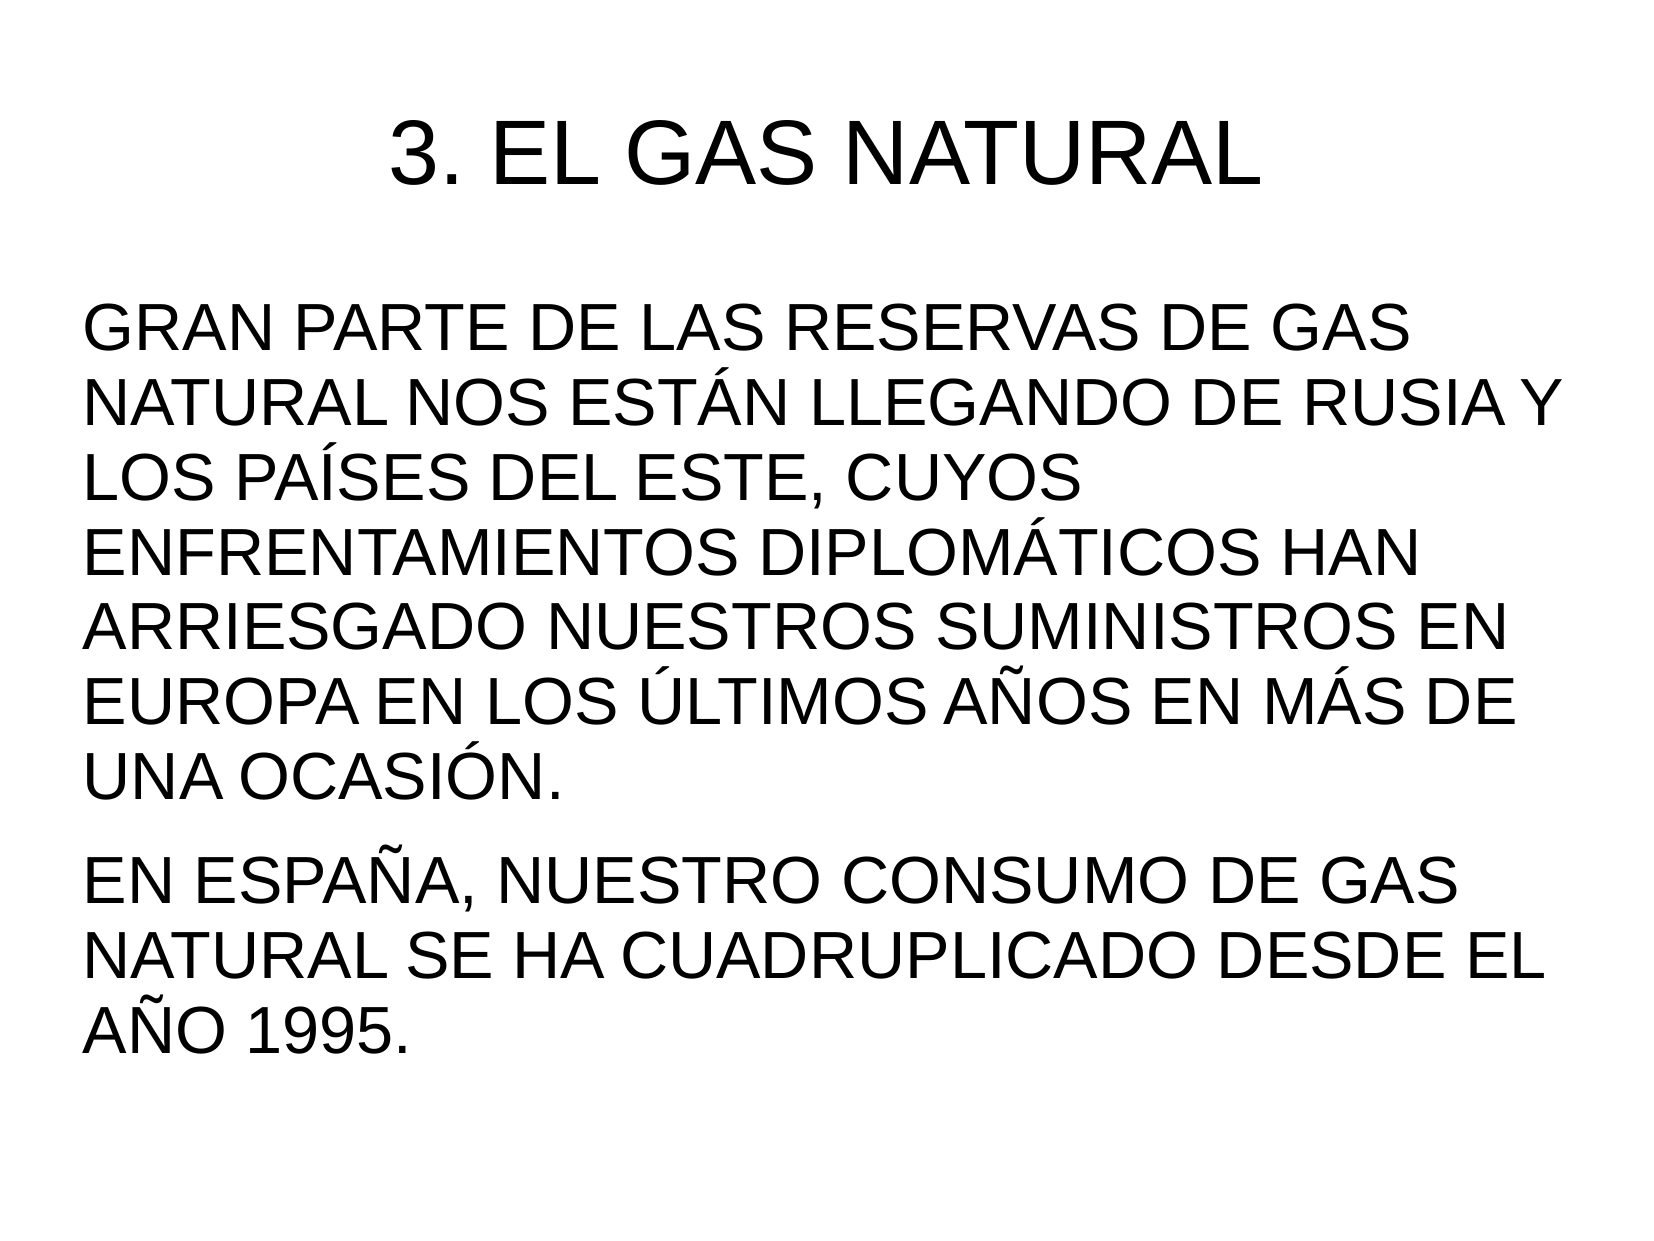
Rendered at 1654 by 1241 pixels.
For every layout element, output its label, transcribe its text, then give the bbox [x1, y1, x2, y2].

list GRAN PARTE DE LAS RESERVAS DE GAS NATURAL NOS ESTÁN LLEGANDO DE RUSIA Y LOS PAÍSES DEL ESTE, CUYOS ENFRENTAMIENTOS DIPLOMÁTICOS HAN ARRIESGADO NUESTROS SUMINISTROS EN EUROPA EN LOS ÚLTIMOS AÑOS EN MÁS DE UNA OCASIÓN. EN ESPAÑA, NUESTRO CONSUMO DE GAS NATURAL SE HA CUADRUPLICADO DESDE EL AÑO 1995. [82, 290, 1571, 1109]
title 3. EL GAS NATURAL [82, 49, 1571, 257]
